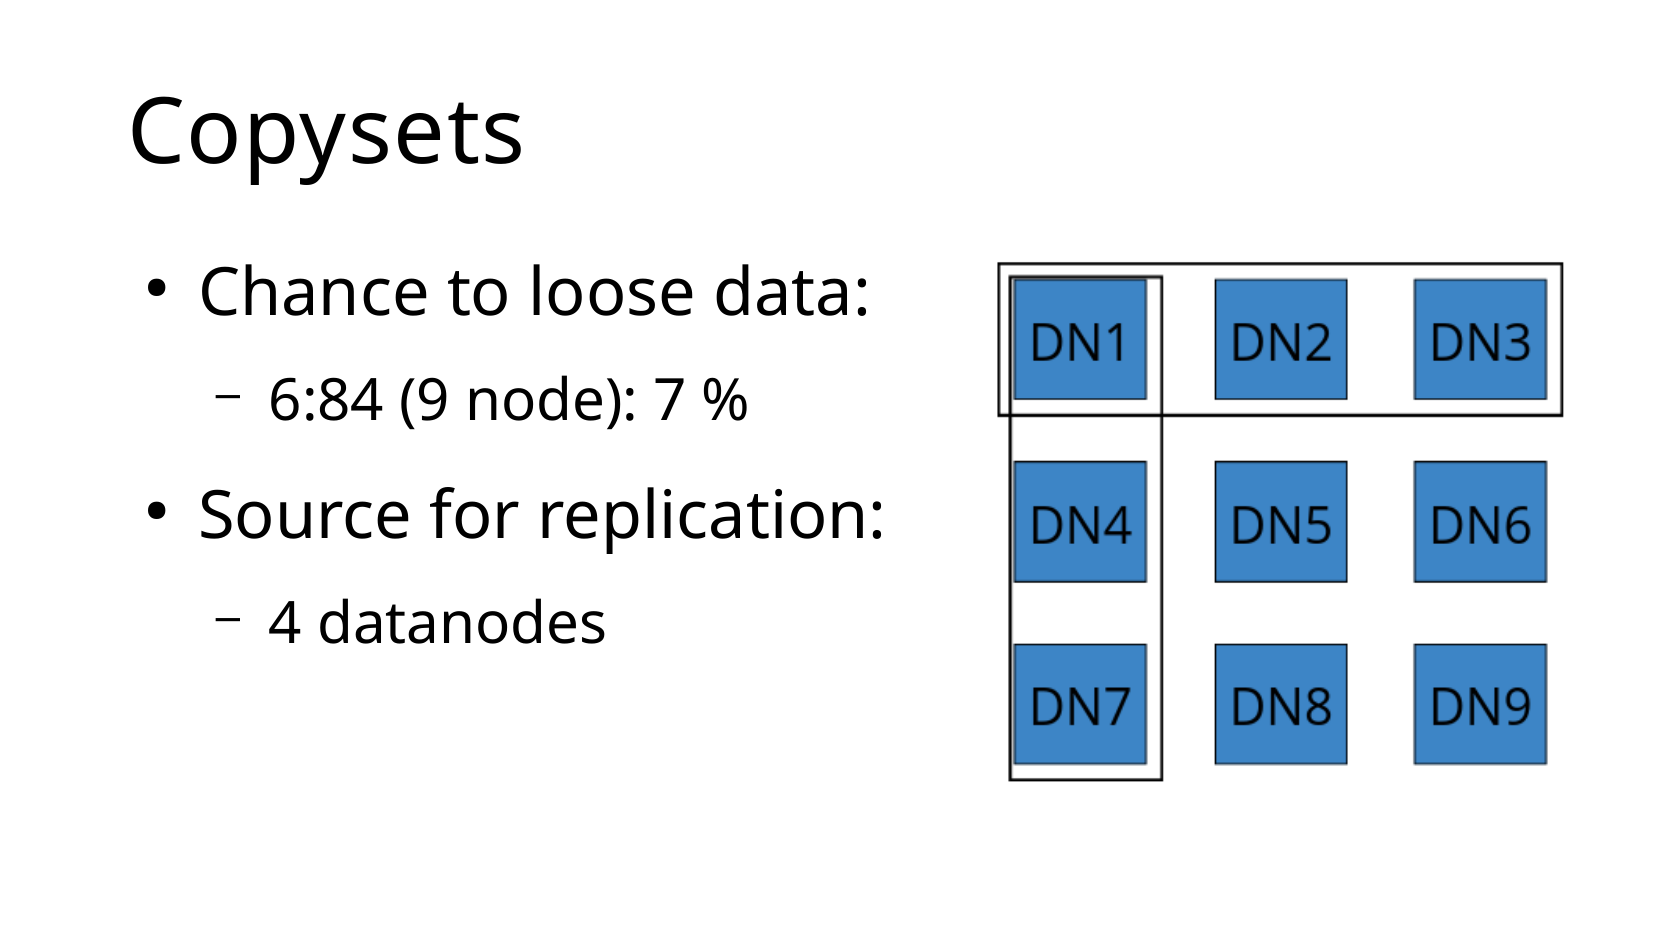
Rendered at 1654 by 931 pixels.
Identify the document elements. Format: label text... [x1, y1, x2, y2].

list Chance to loose data: 6:84 (9 node): 7 % Source for replication: 4 datanodes [127, 244, 954, 784]
title Copysets [127, 69, 1654, 187]
picture [954, 225, 1576, 791]
